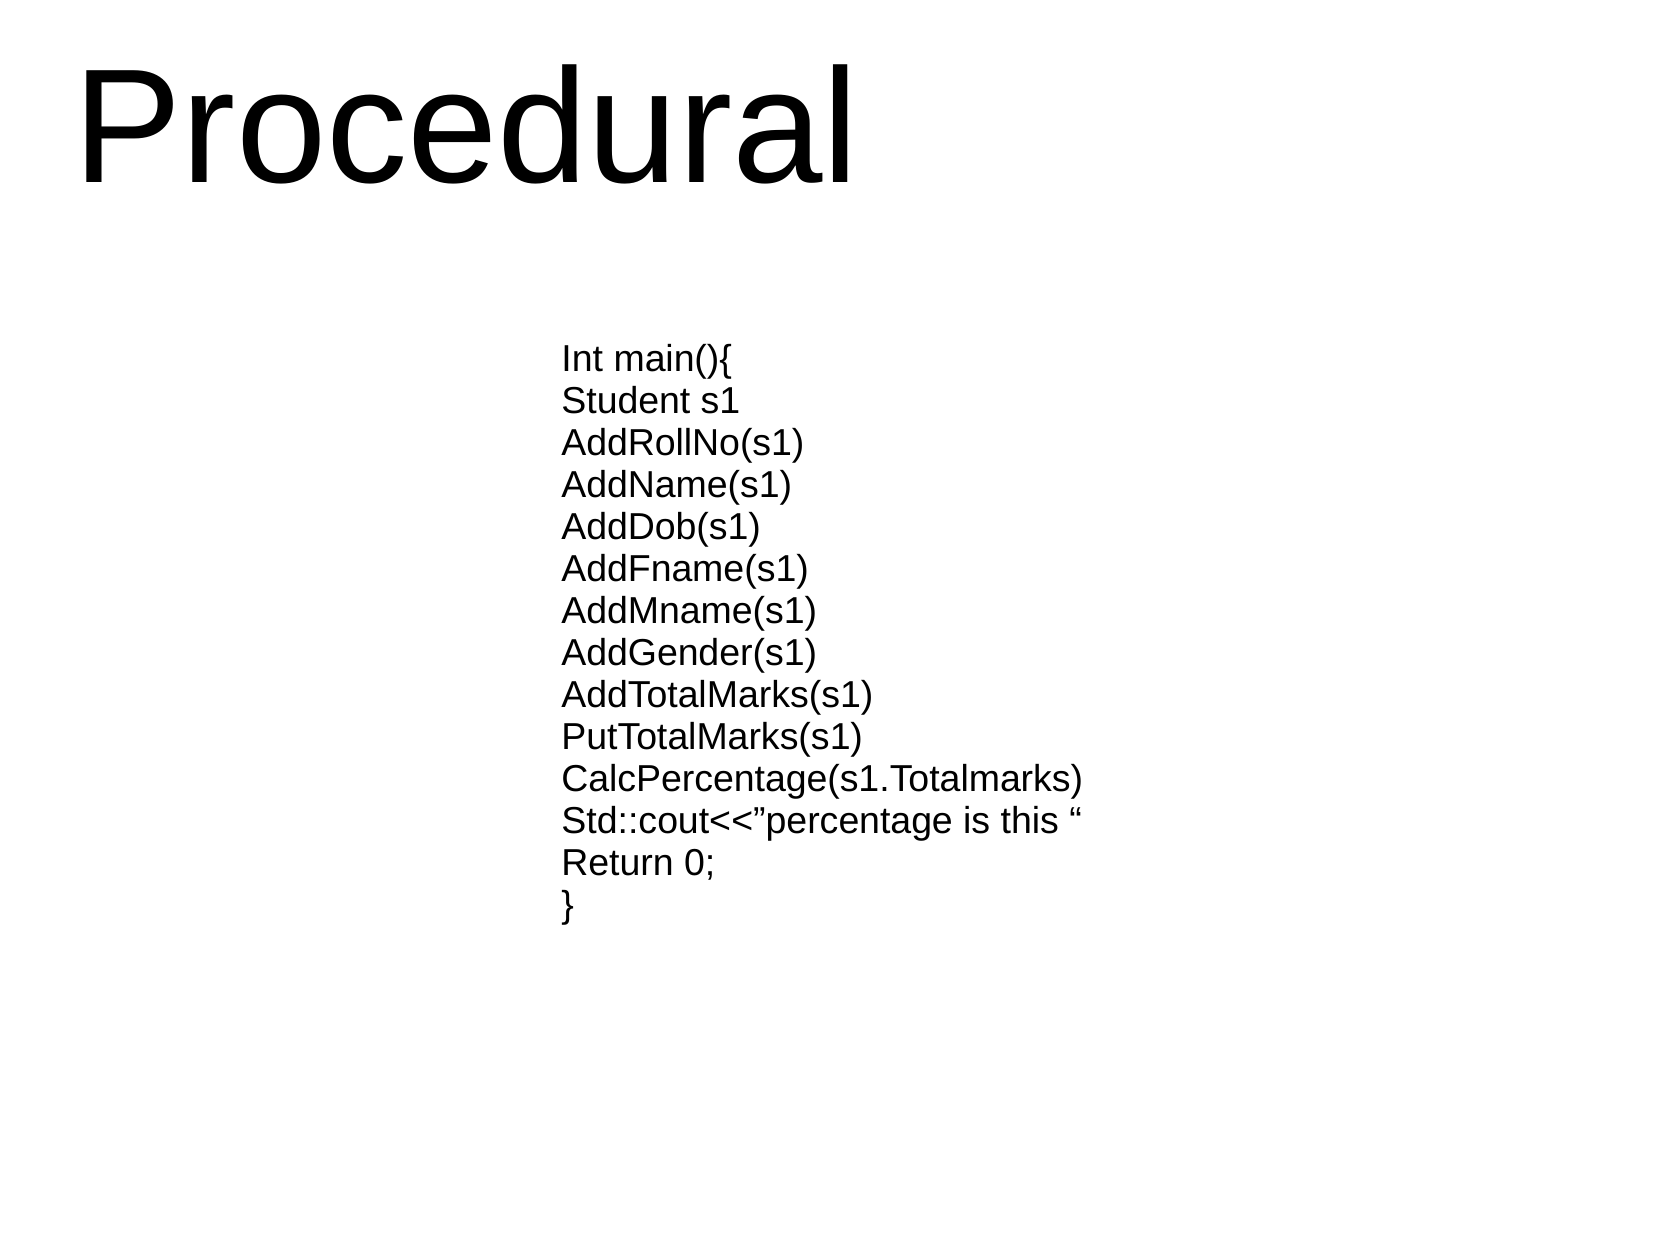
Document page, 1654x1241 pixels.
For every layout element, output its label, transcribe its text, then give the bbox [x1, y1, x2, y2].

text_box Procedural [59, 27, 875, 225]
text_box Int main(){ Student s1 AddRollNo(s1) AddName(s1) AddDob(s1) AddFname(s1) AddMname(s1) AddGender(s1) AddTotalMarks(s1) PutTotalMarks(s1) CalcPercentage(s1.Totalmarks) Std::cout<<”percentage is this “ Return 0; } [546, 330, 1099, 934]
